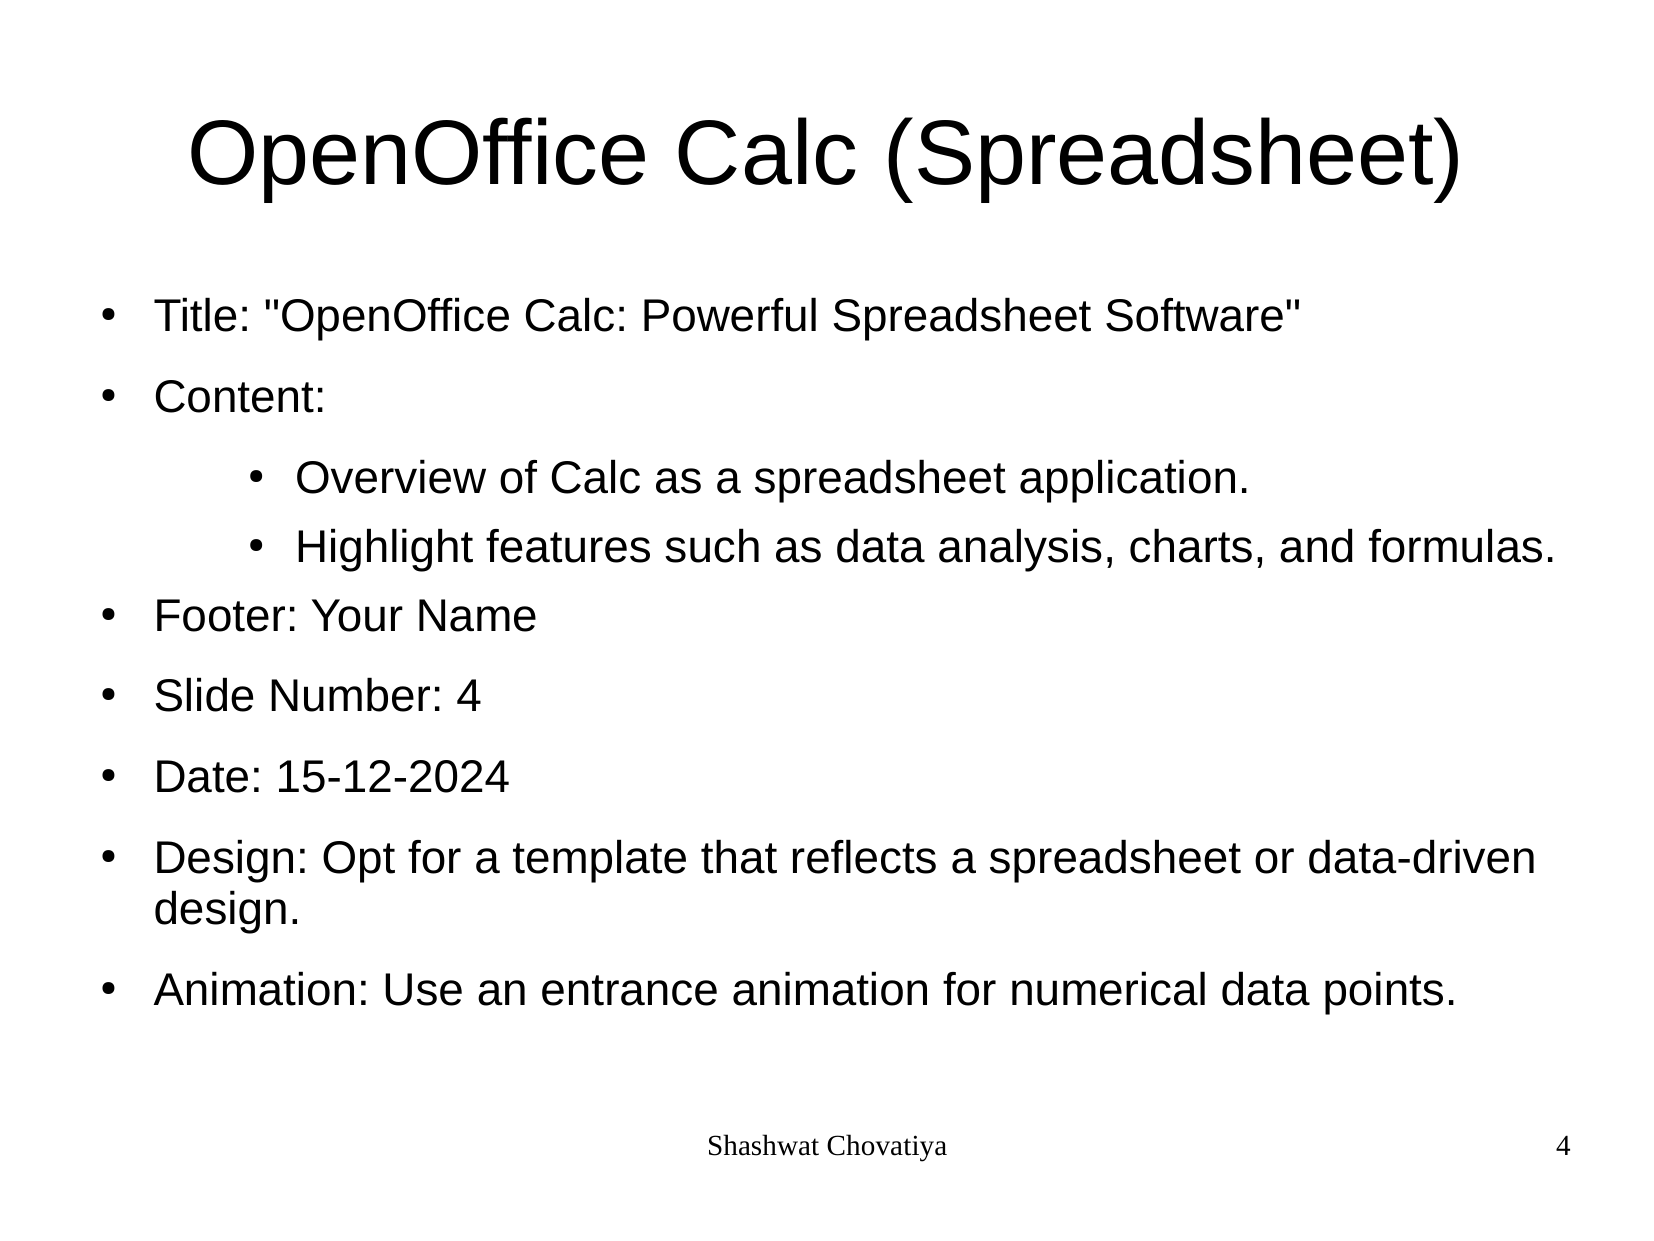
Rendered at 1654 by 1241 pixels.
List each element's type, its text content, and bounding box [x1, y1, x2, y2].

list Title: "OpenOffice Calc: Powerful Spreadsheet Software" Content: Overview of Calc as a spreadsheet application. Highlight features such as data analysis, charts, and formulas. Footer: Your Name Slide Number: 4 Date: 15-12-2024 Design: Opt for a template that reflects a spreadsheet or data-driven design. Animation: Use an entrance animation for numerical data points. [82, 290, 1571, 1109]
title OpenOffice Calc (Spreadsheet) [82, 49, 1571, 257]
